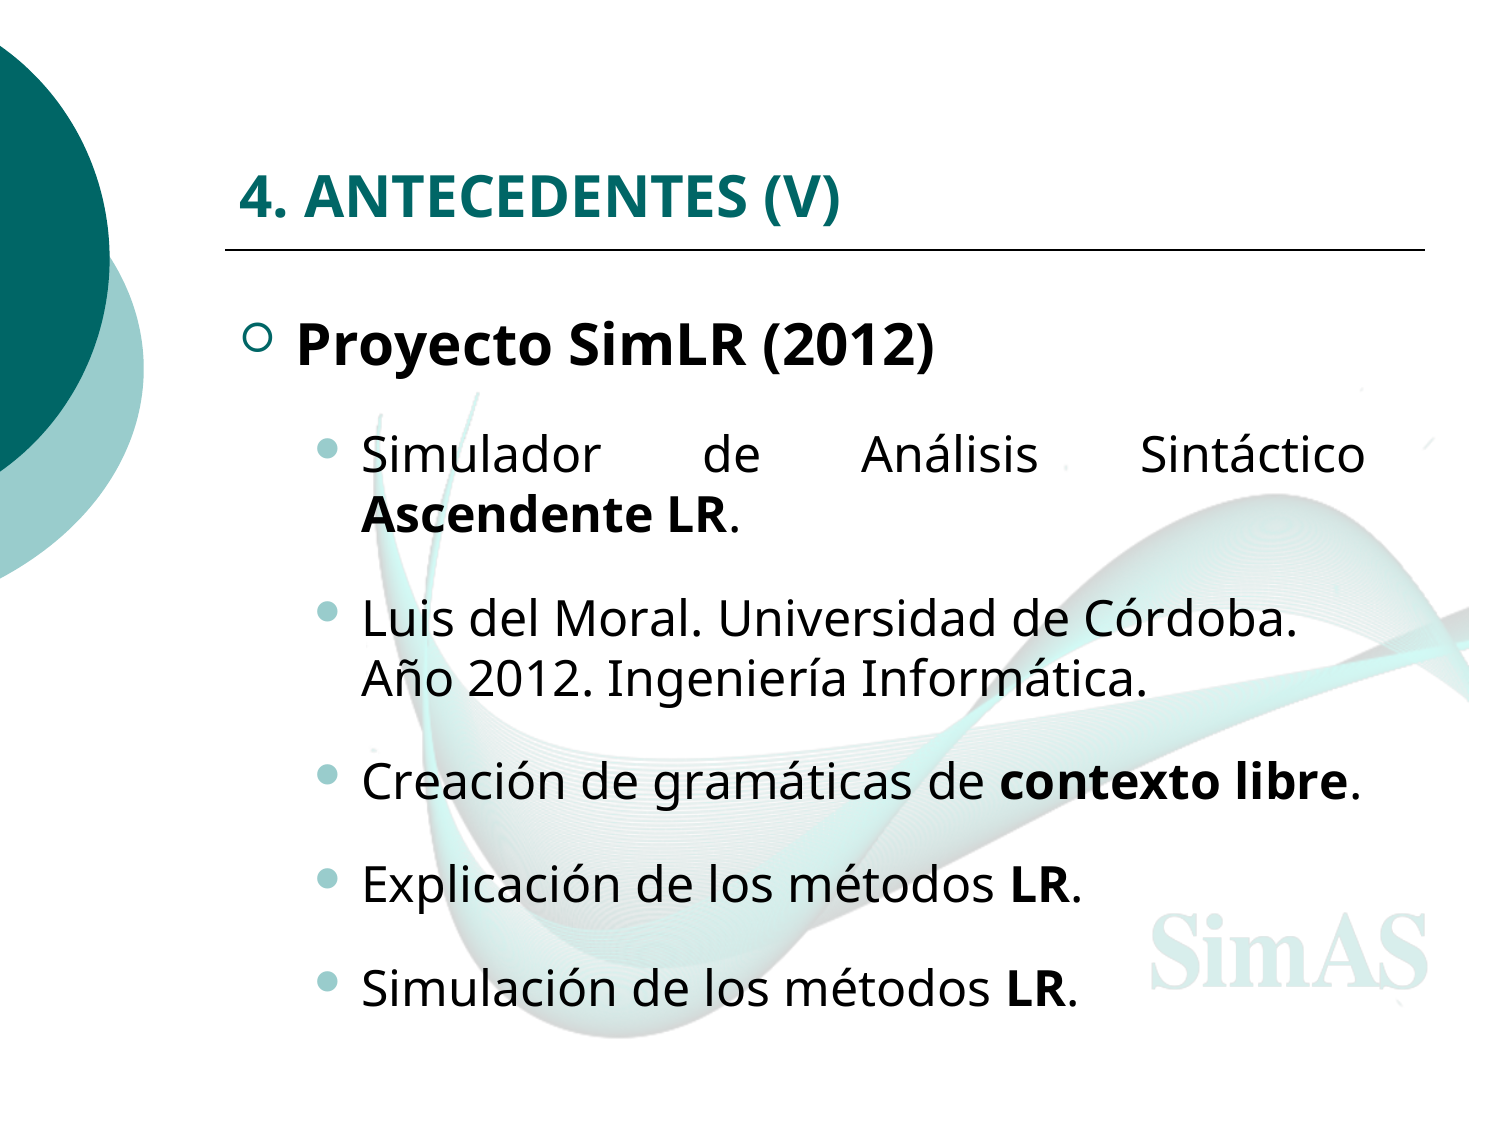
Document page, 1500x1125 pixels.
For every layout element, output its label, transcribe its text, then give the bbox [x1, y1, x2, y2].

title 4. ANTECEDENTES (V) [224, 49, 1425, 237]
list Proyecto SimLR (2012) Simulador de Análisis Sintáctico Ascendente LR. Luis del Moral. Universidad de Córdoba. Año 2012. Ingeniería Informática. Creación de gramáticas de contexto libre. Explicación de los métodos LR. Simulación de los métodos LR. [224, 299, 1382, 1085]
